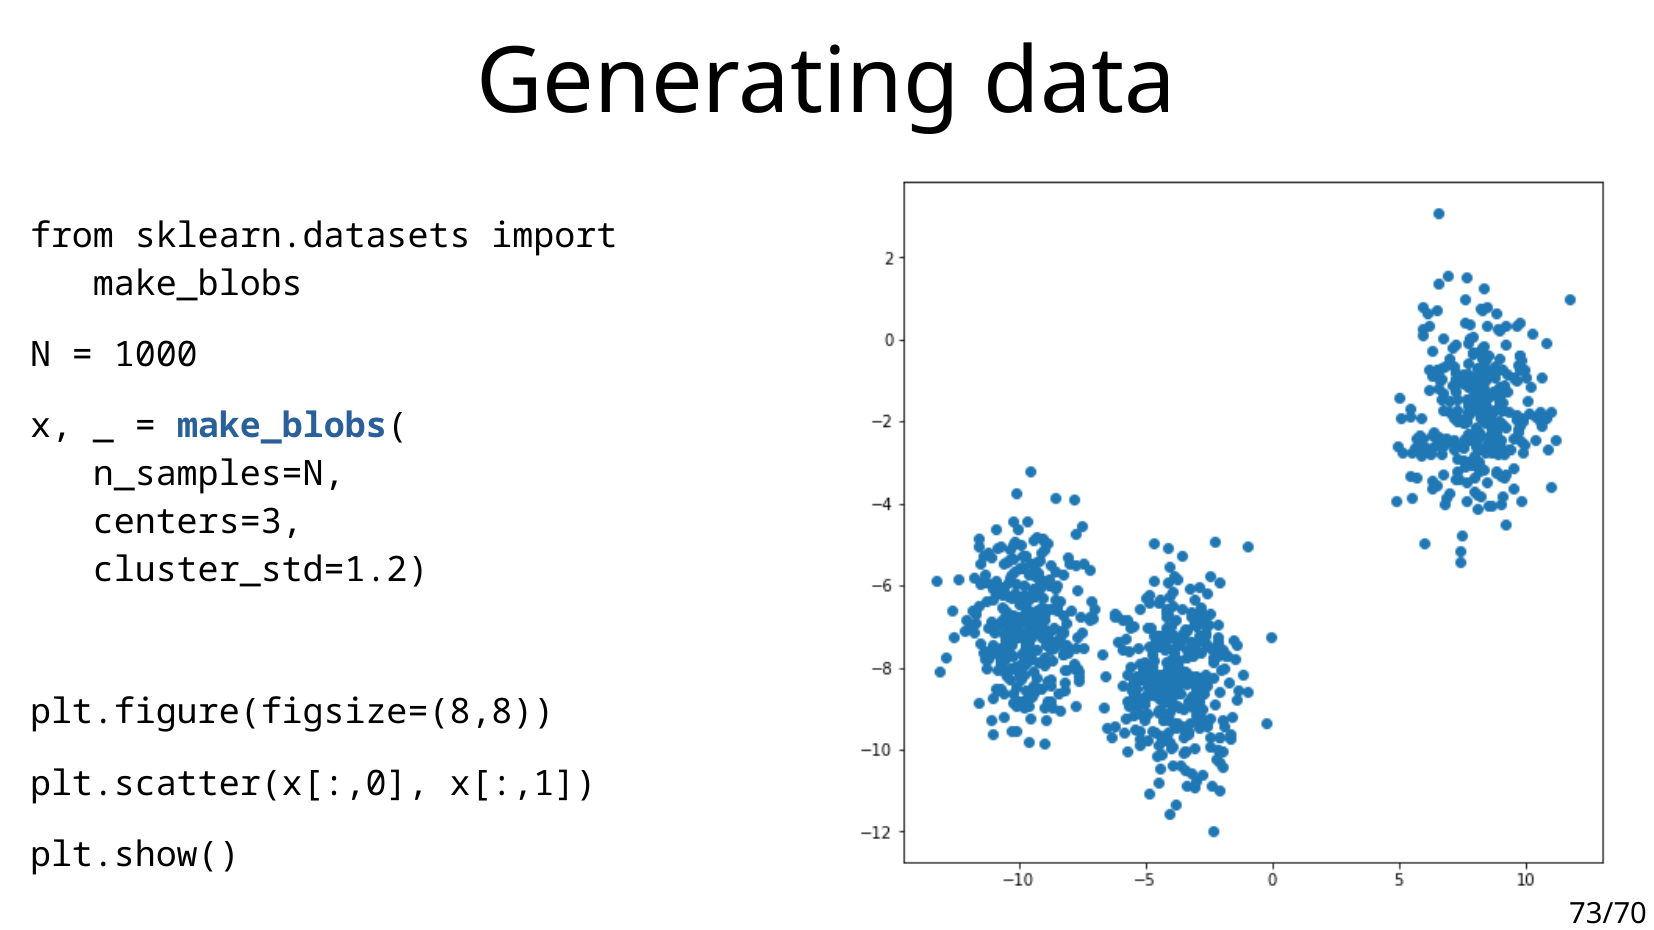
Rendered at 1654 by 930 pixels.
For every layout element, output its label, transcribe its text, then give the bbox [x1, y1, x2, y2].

list from sklearn.datasets import make_blobs N = 1000 x, _ = make_blobs( n_samples=N, centers=3, cluster_std=1.2) plt.figure(figsize=(8,8)) plt.scatter(x[:,0], x[:,1]) plt.show() [30, 209, 849, 886]
picture [849, 171, 1612, 901]
title Generating data [82, 12, 1571, 142]
